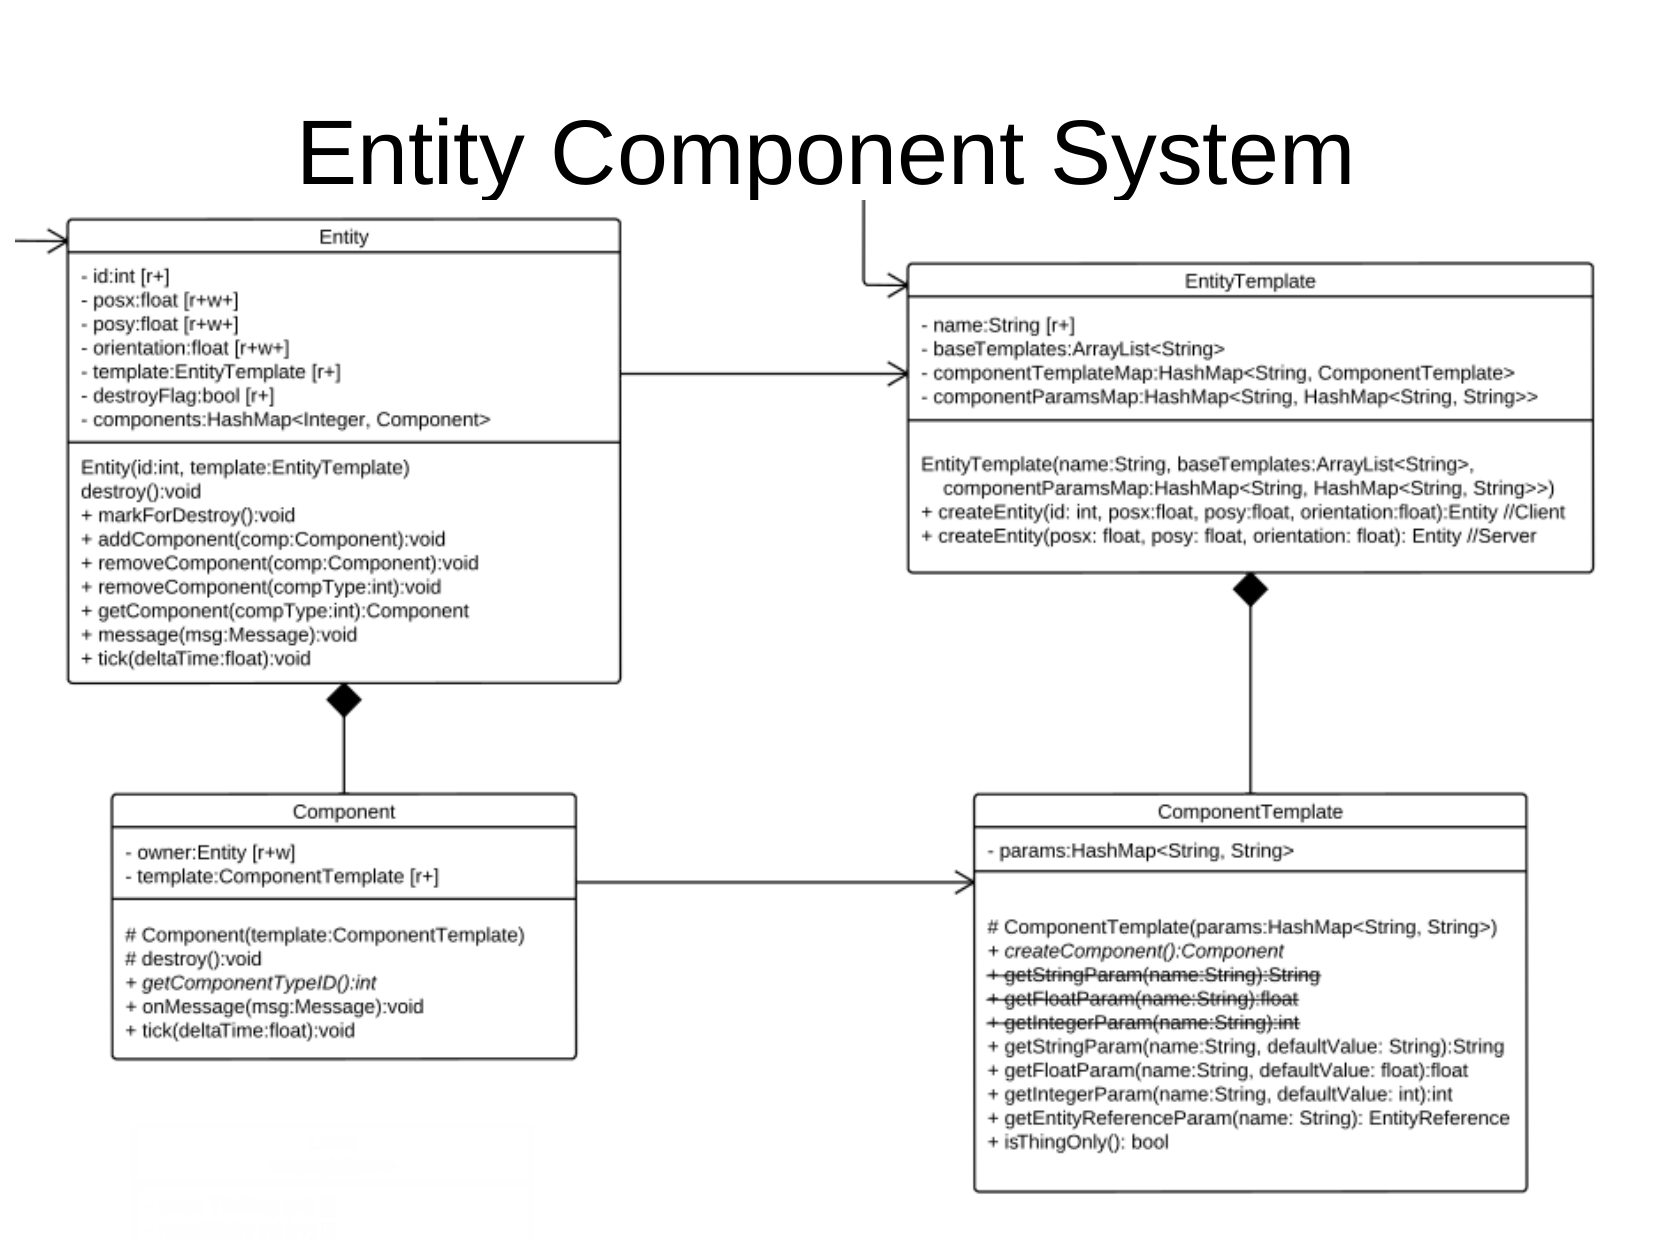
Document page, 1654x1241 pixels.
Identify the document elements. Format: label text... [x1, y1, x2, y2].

picture [15, 200, 1621, 1240]
title Entity Component System [82, 49, 1571, 200]
